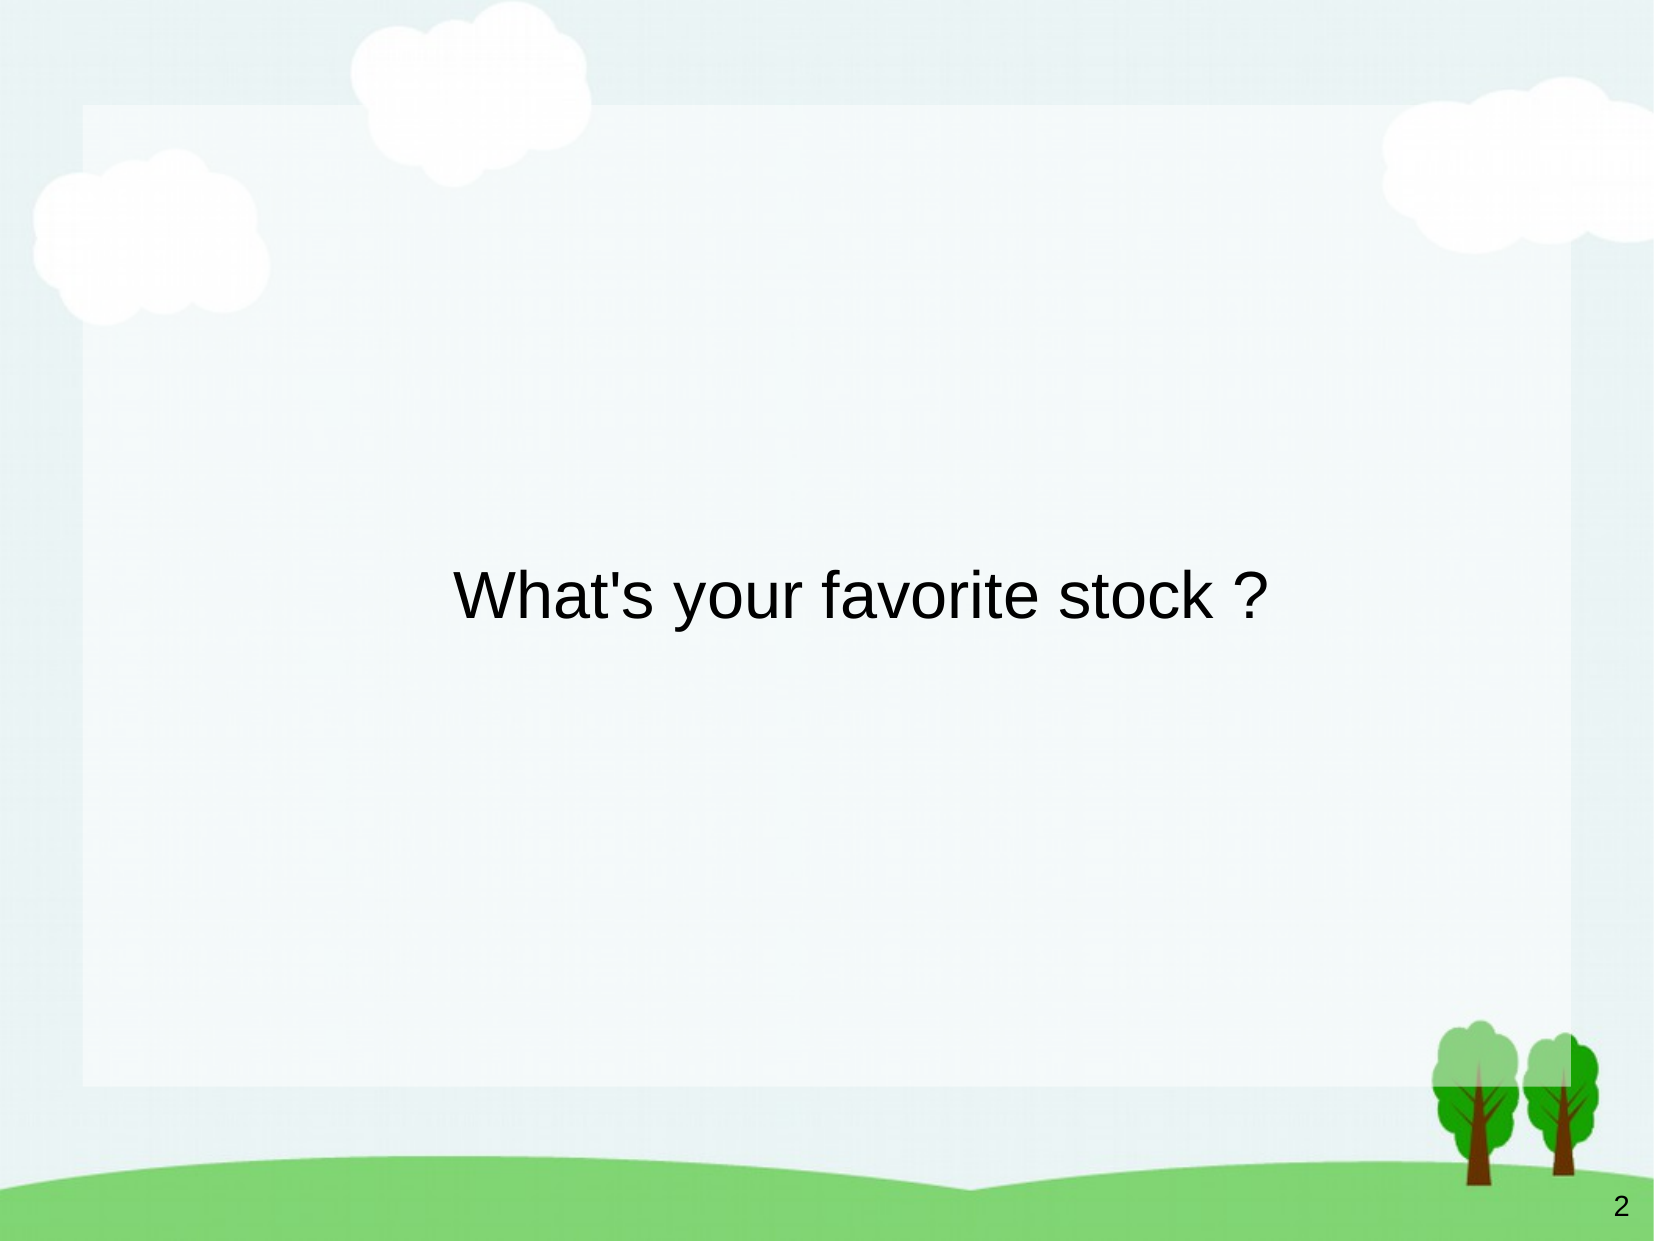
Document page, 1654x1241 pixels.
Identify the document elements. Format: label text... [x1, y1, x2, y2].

picture [0, 0, 1654, 1241]
list What's your favorite stock ? [82, 105, 1571, 1087]
